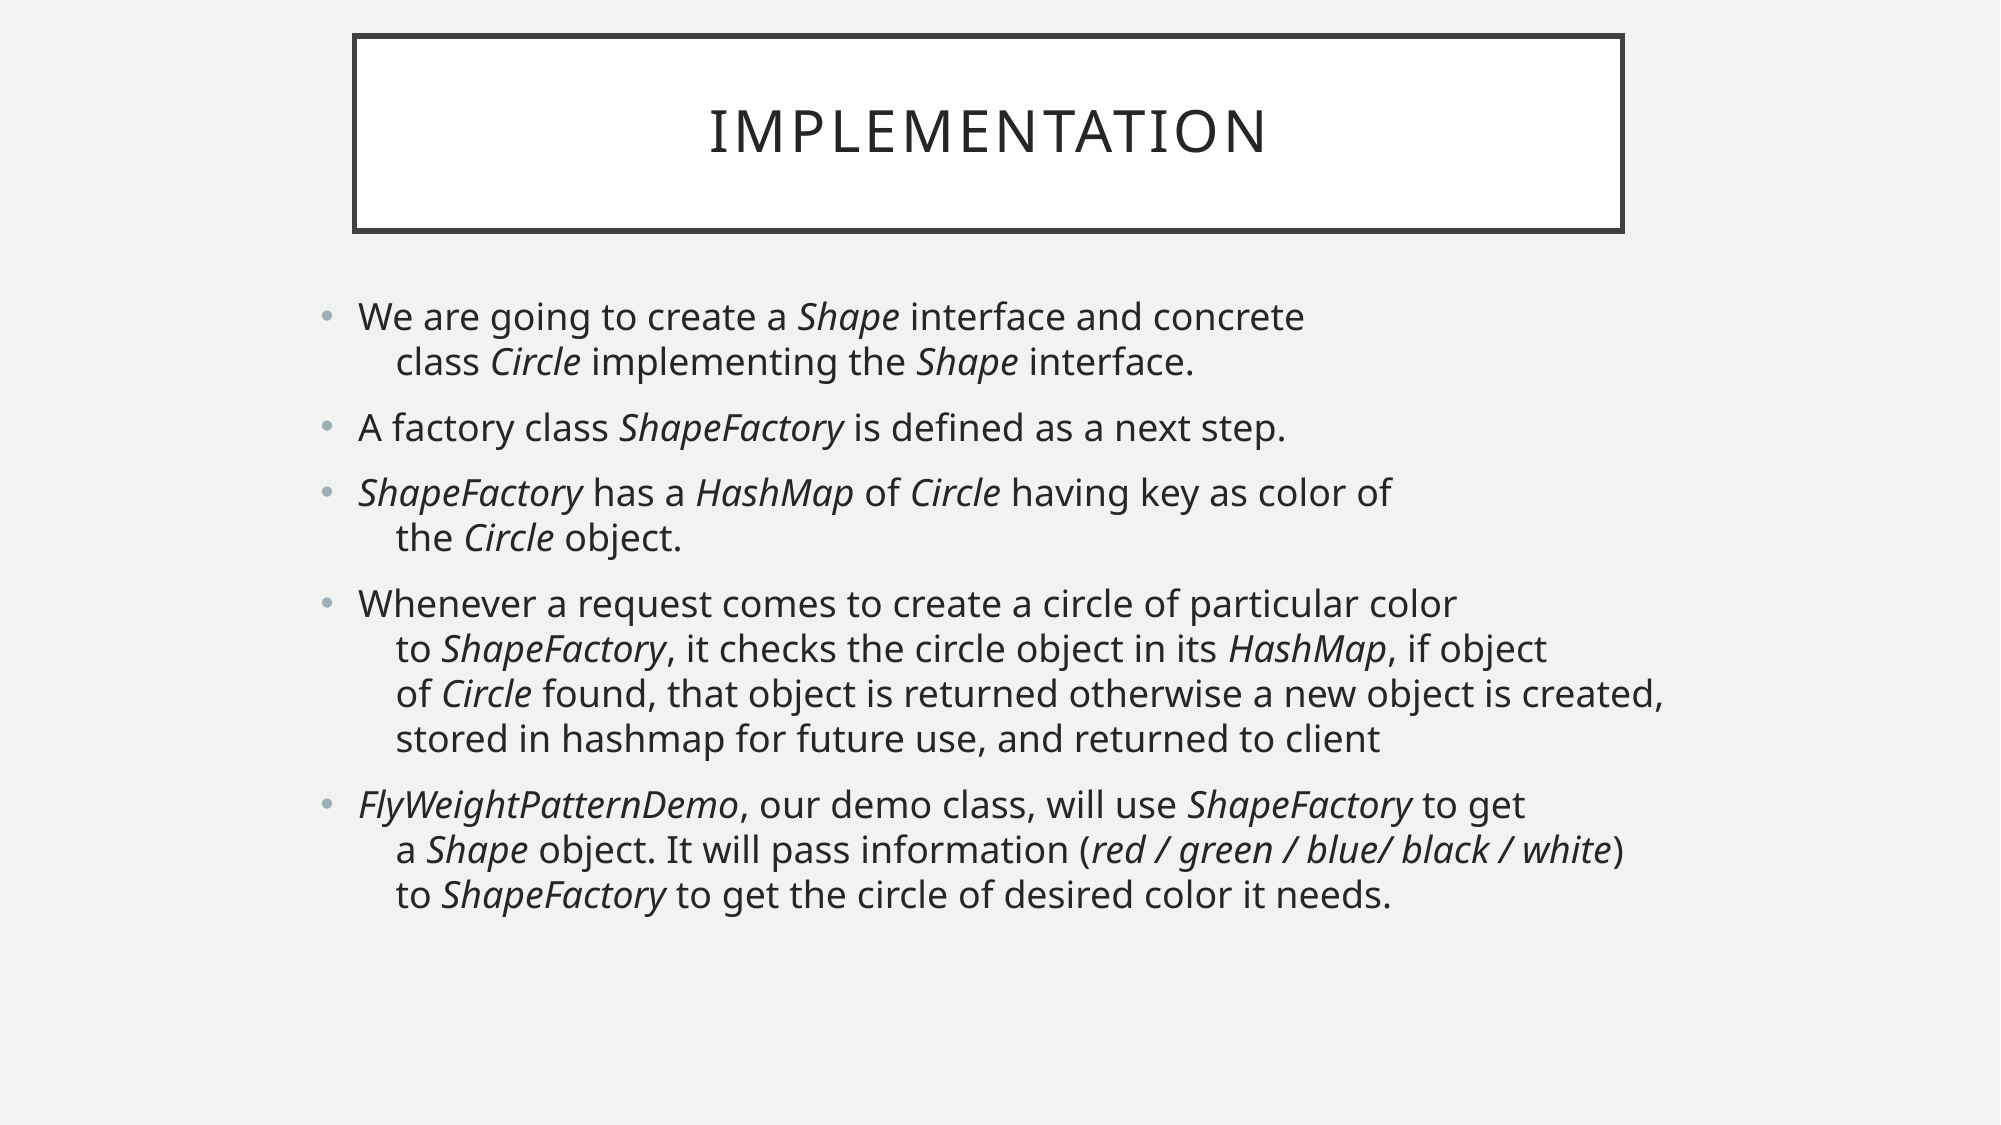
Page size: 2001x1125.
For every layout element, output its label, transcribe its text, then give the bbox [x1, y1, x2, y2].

title implementation [354, 36, 1623, 232]
list We are going to create a Shape interface and concrete class Circle implementing the Shape interface. A factory class ShapeFactory is defined as a next step. ShapeFactory has a HashMap of Circle having key as color of the Circle object. Whenever a request comes to create a circle of particular color to ShapeFactory, it checks the circle object in its HashMap, if object of Circle found, that object is returned otherwise a new object is created, stored in hashmap for future use, and returned to client FlyWeightPatternDemo, our demo class, will use ShapeFactory to get a Shape object. It will pass information (red / green / blue/ black / white) to ShapeFactory to get the circle of desired color it needs. [305, 285, 1702, 942]
